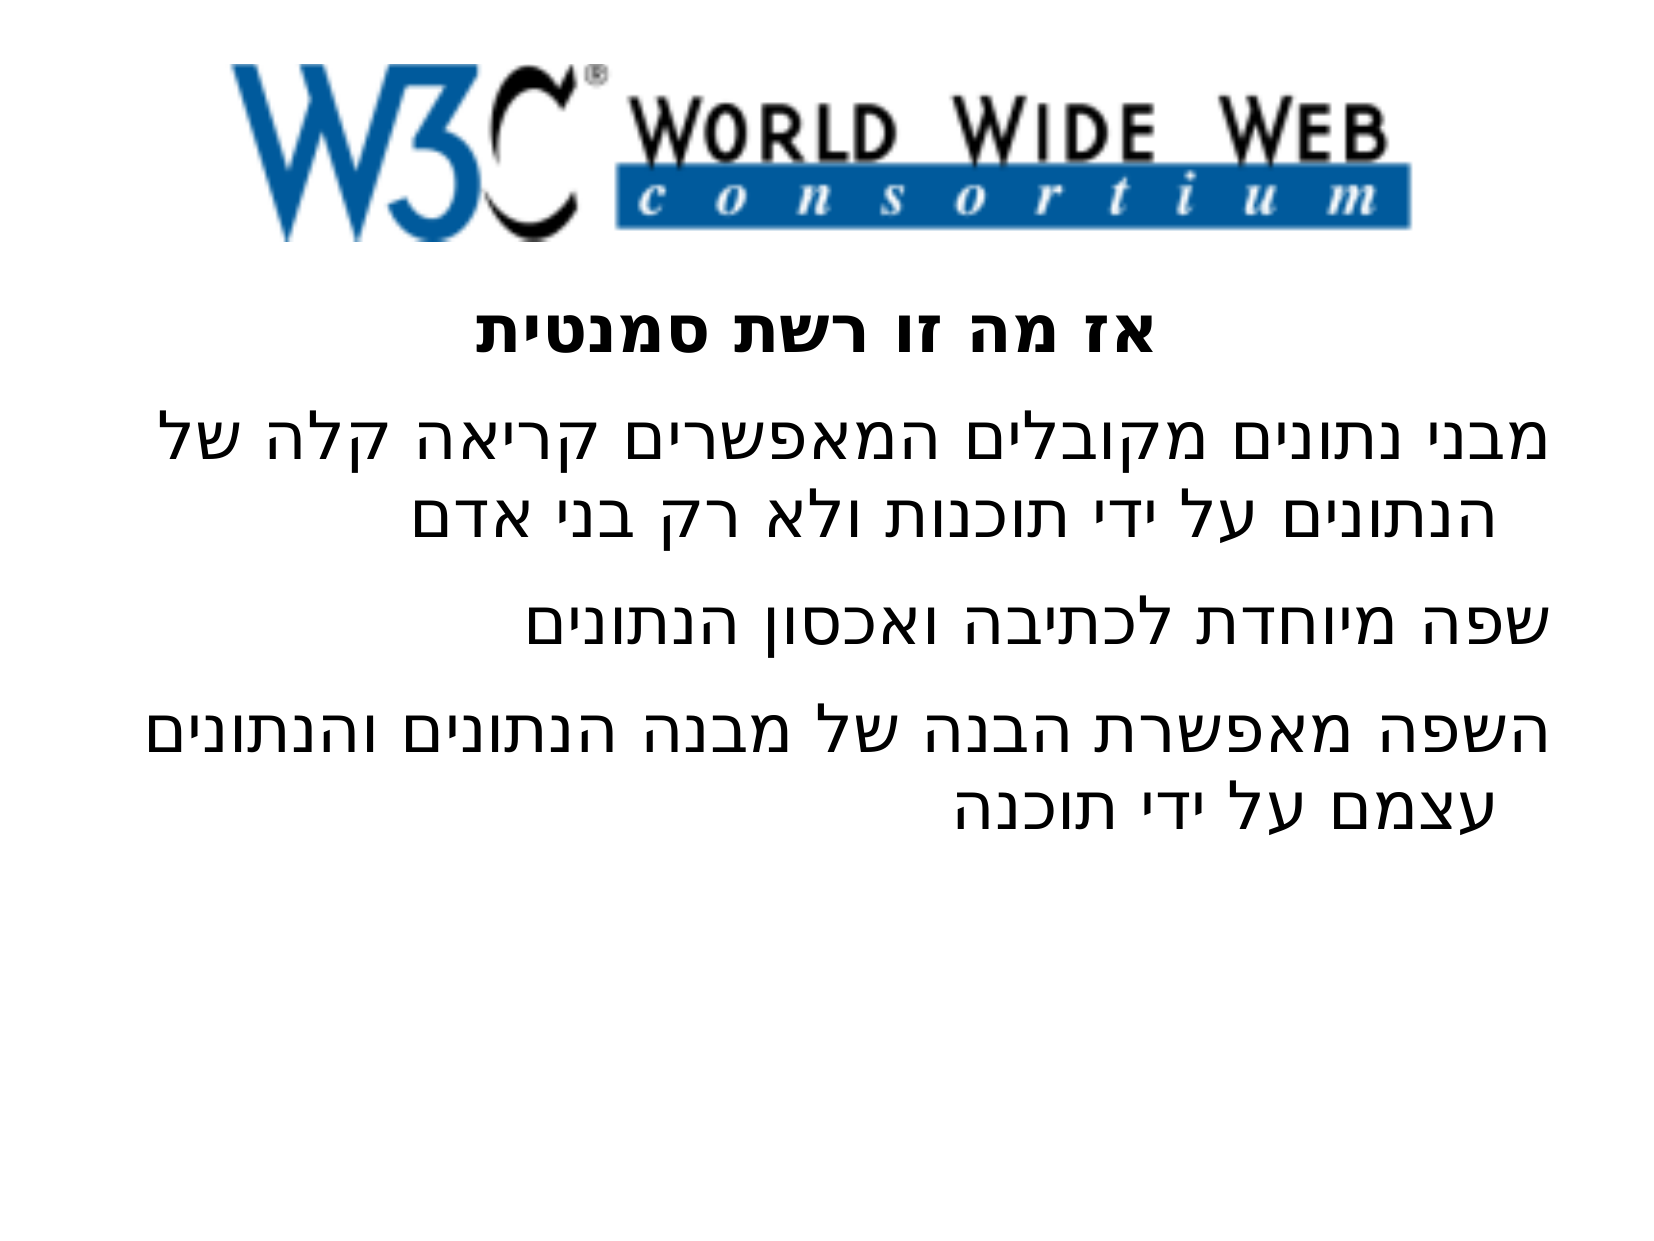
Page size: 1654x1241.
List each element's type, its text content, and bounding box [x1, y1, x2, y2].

picture [217, 64, 1428, 242]
list אז מה זו רשת סמנטית מבני נתונים מקובלים המאפשרים קריאה קלה של הנתונים על ידי תוכנות ולא רק בני אדם שפה מיוחדת לכתיבה ואכסון הנתונים השפה מאפשרת הבנה של מבנה הנתונים והנתונים עצמם על ידי תוכנה [82, 290, 1571, 1094]
